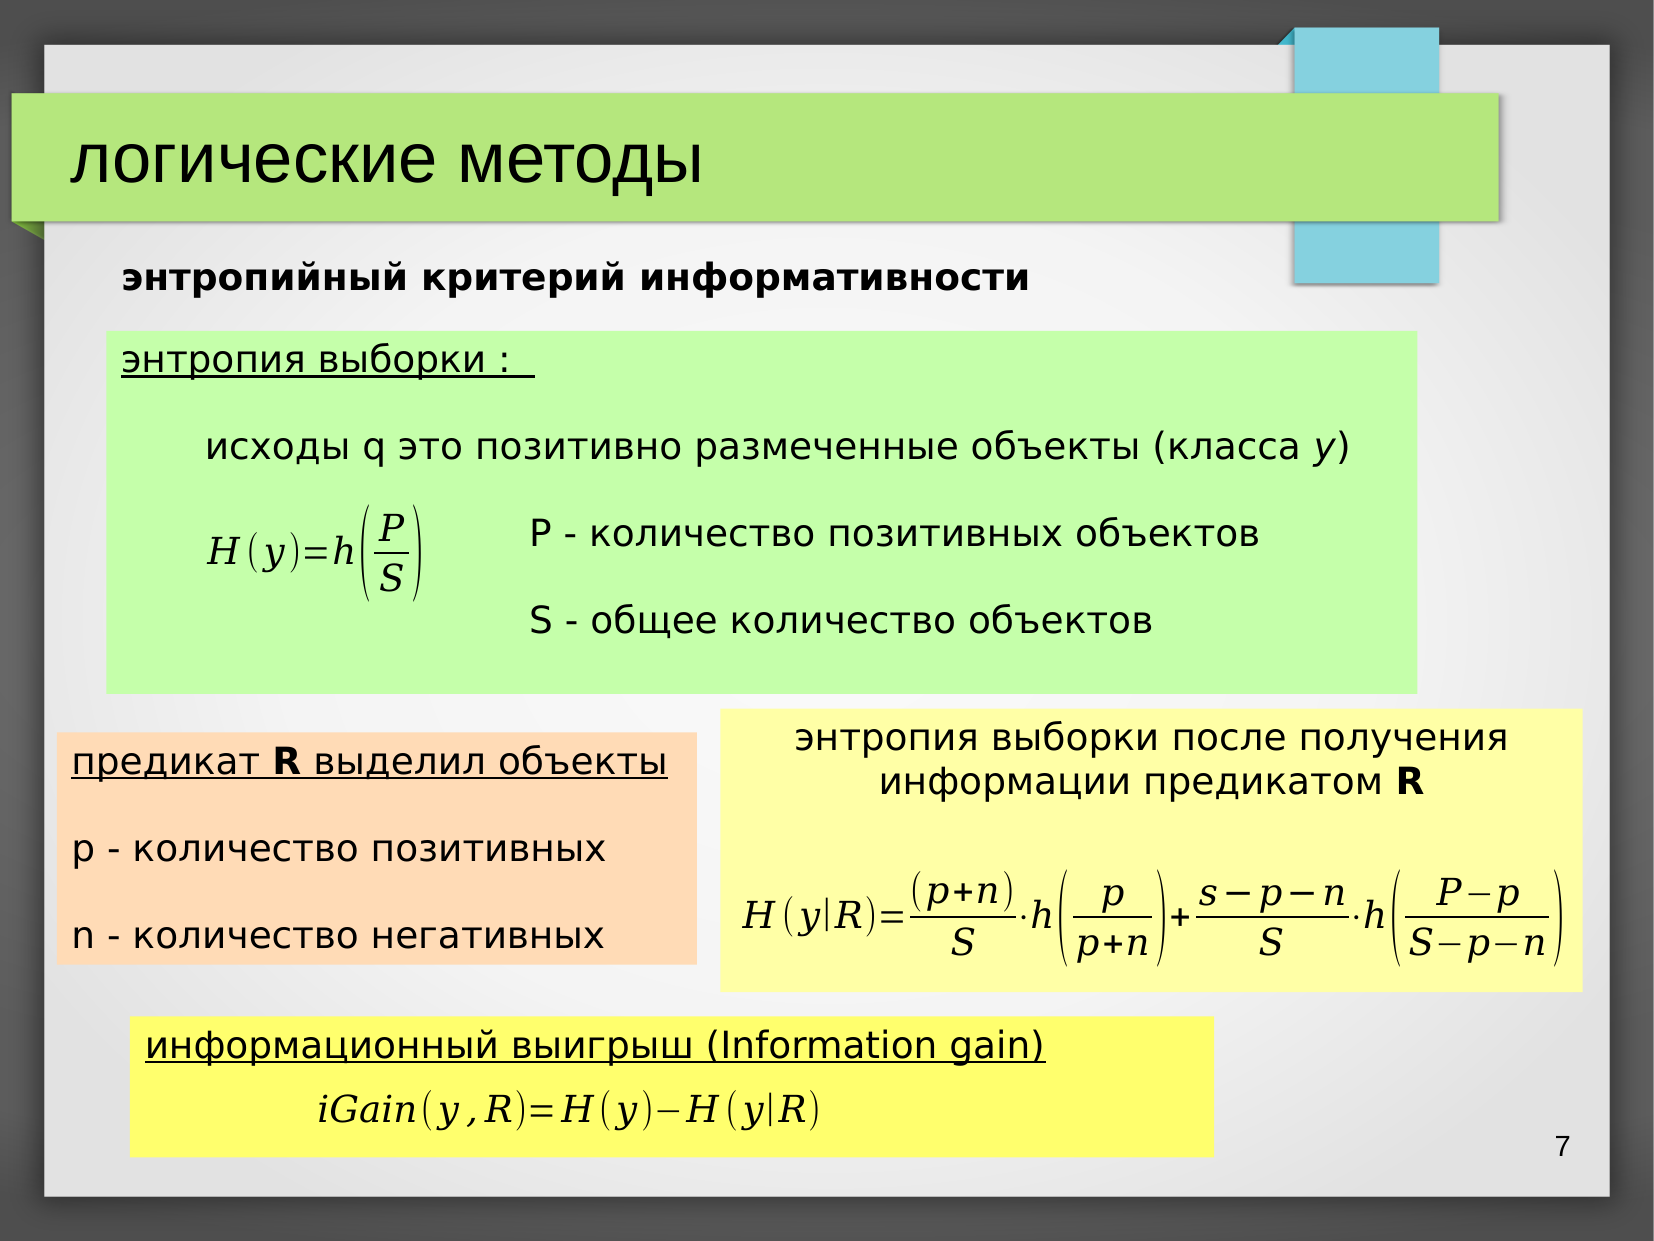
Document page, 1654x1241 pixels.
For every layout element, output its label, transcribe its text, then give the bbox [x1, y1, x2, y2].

picture [0, 0, 1654, 1241]
text_box энтропийный критерий информативности [106, 248, 1075, 309]
chart [311, 1088, 827, 1134]
chart [199, 502, 431, 605]
text_box энтропия выборки после получения информации предикатом R [720, 708, 1583, 993]
chart [735, 866, 1571, 969]
text_box энтропия выборки : исходы q это позитивно размеченные объекты (класса y) P - количество позитивных объектов S - общее количество объектов [106, 330, 1418, 694]
text_box информационный выигрыш (Information gain) [129, 1016, 1215, 1158]
title логические методы [70, 117, 1205, 200]
text_box предикат R выделил объекты p - количество позитивных n - количество негативных [56, 732, 697, 965]
